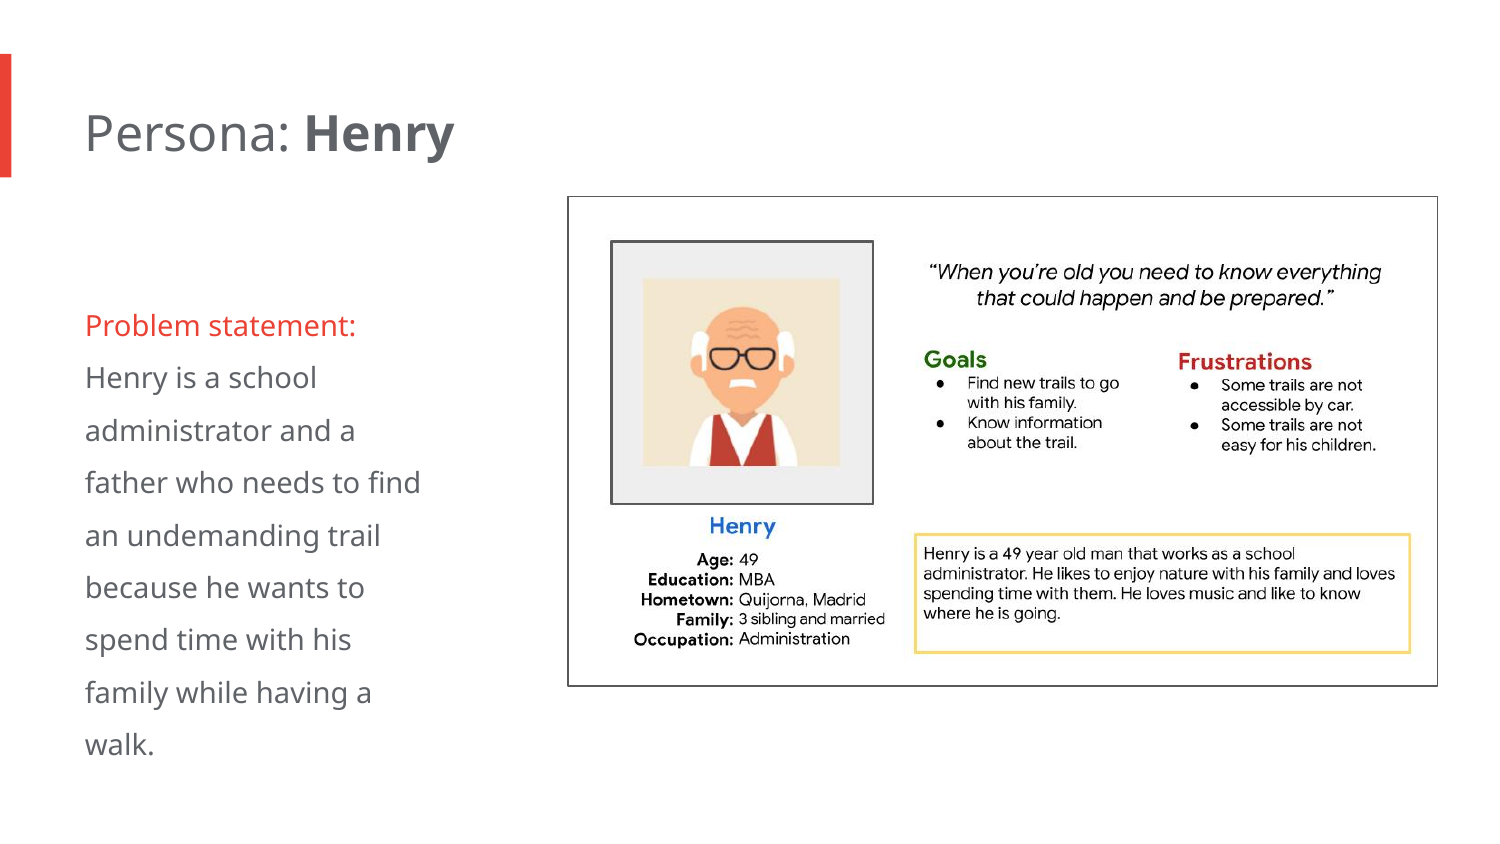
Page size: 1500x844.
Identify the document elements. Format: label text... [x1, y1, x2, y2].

picture [568, 197, 1437, 686]
text_box Persona: Henry [84, 85, 1087, 177]
text_box Problem statement: Henry is a school administrator and a father who needs to find an undemanding trail because he wants to spend time with his family while having a walk. [84, 274, 444, 830]
